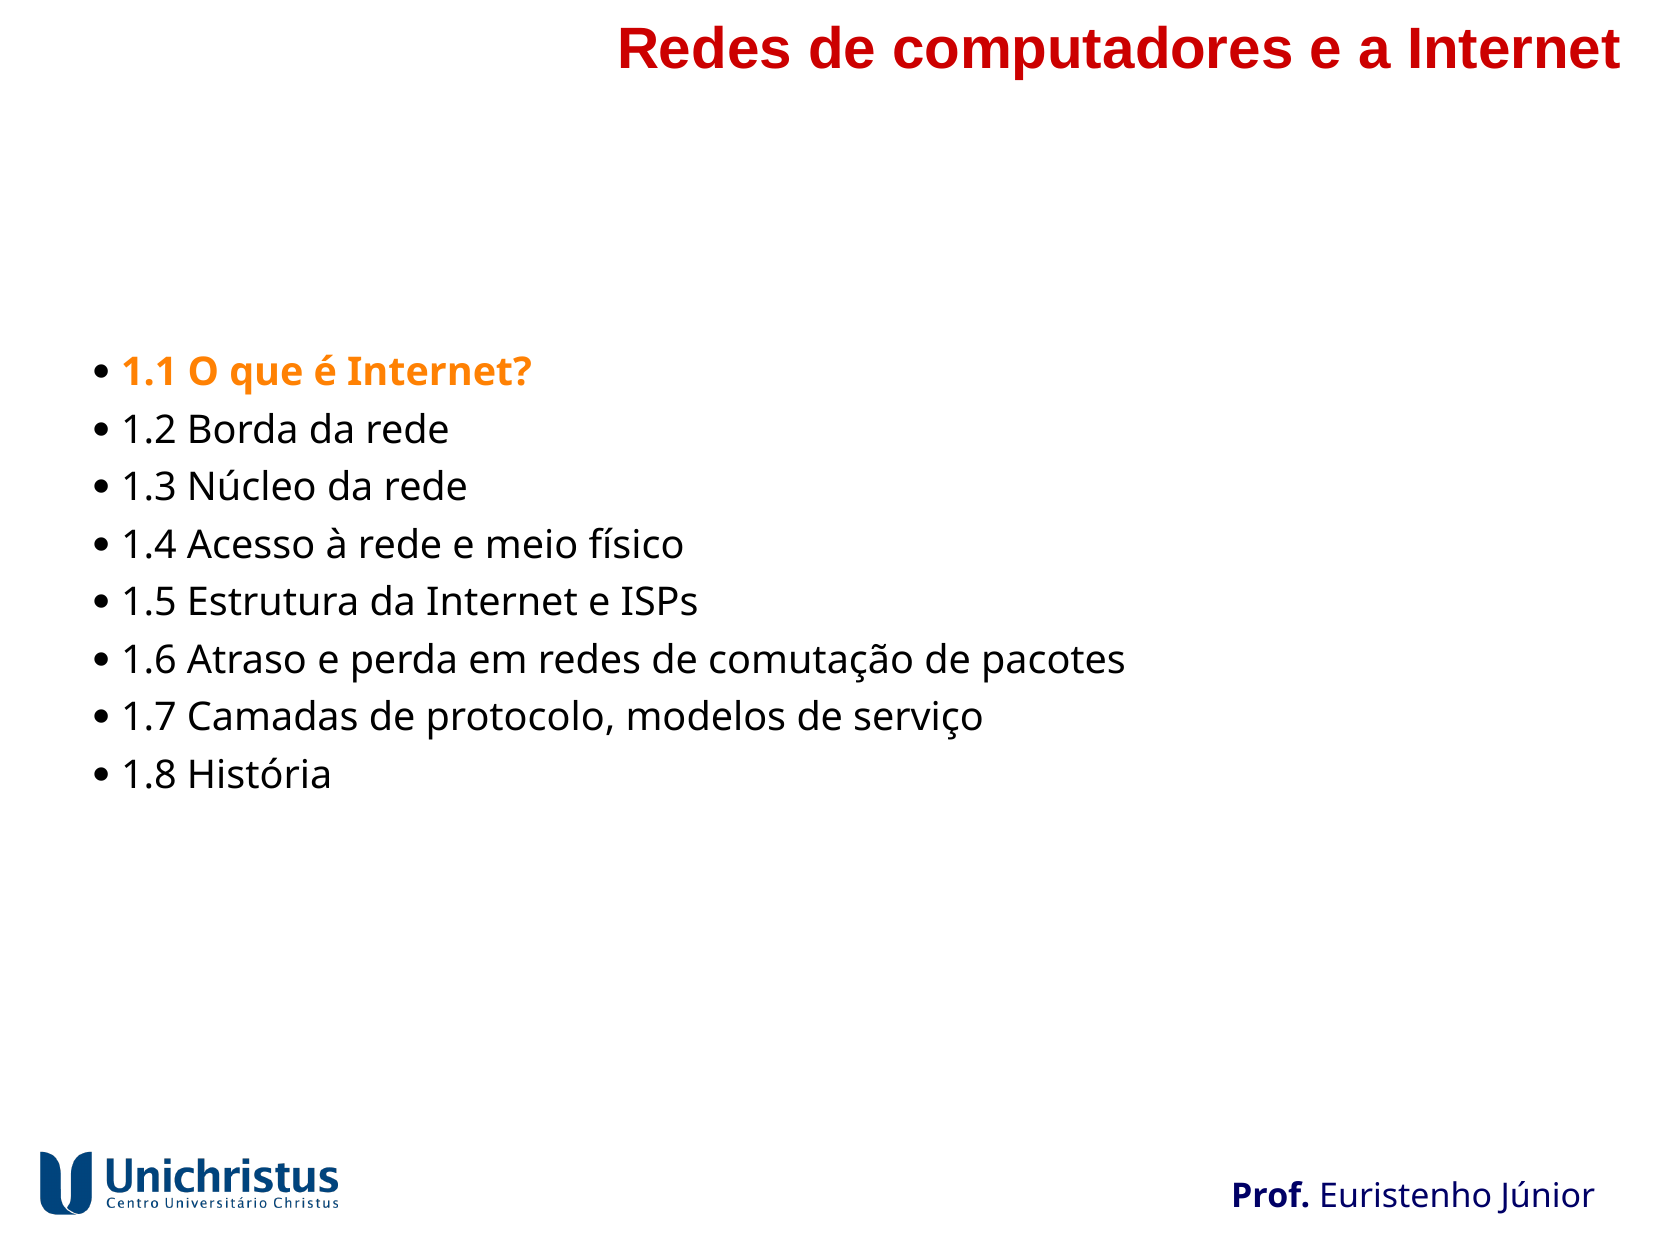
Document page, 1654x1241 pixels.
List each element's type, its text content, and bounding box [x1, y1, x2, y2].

list  1.1 O que é Internet?  1.2 Borda da rede  1.3 Núcleo da rede  1.4 Acesso à rede e meio físico  1.5 Estrutura da Internet e ISPs  1.6 Atraso e perda em redes de comutação de pacotes  1.7 Camadas de protocolo, modelos de serviço  1.8 História [4, 343, 1463, 872]
picture [35, 1148, 343, 1217]
text_box Redes de computadores e a Internet [602, 8, 1637, 154]
text_box Prof. Euristenho Júnior [1216, 1163, 1654, 1224]
